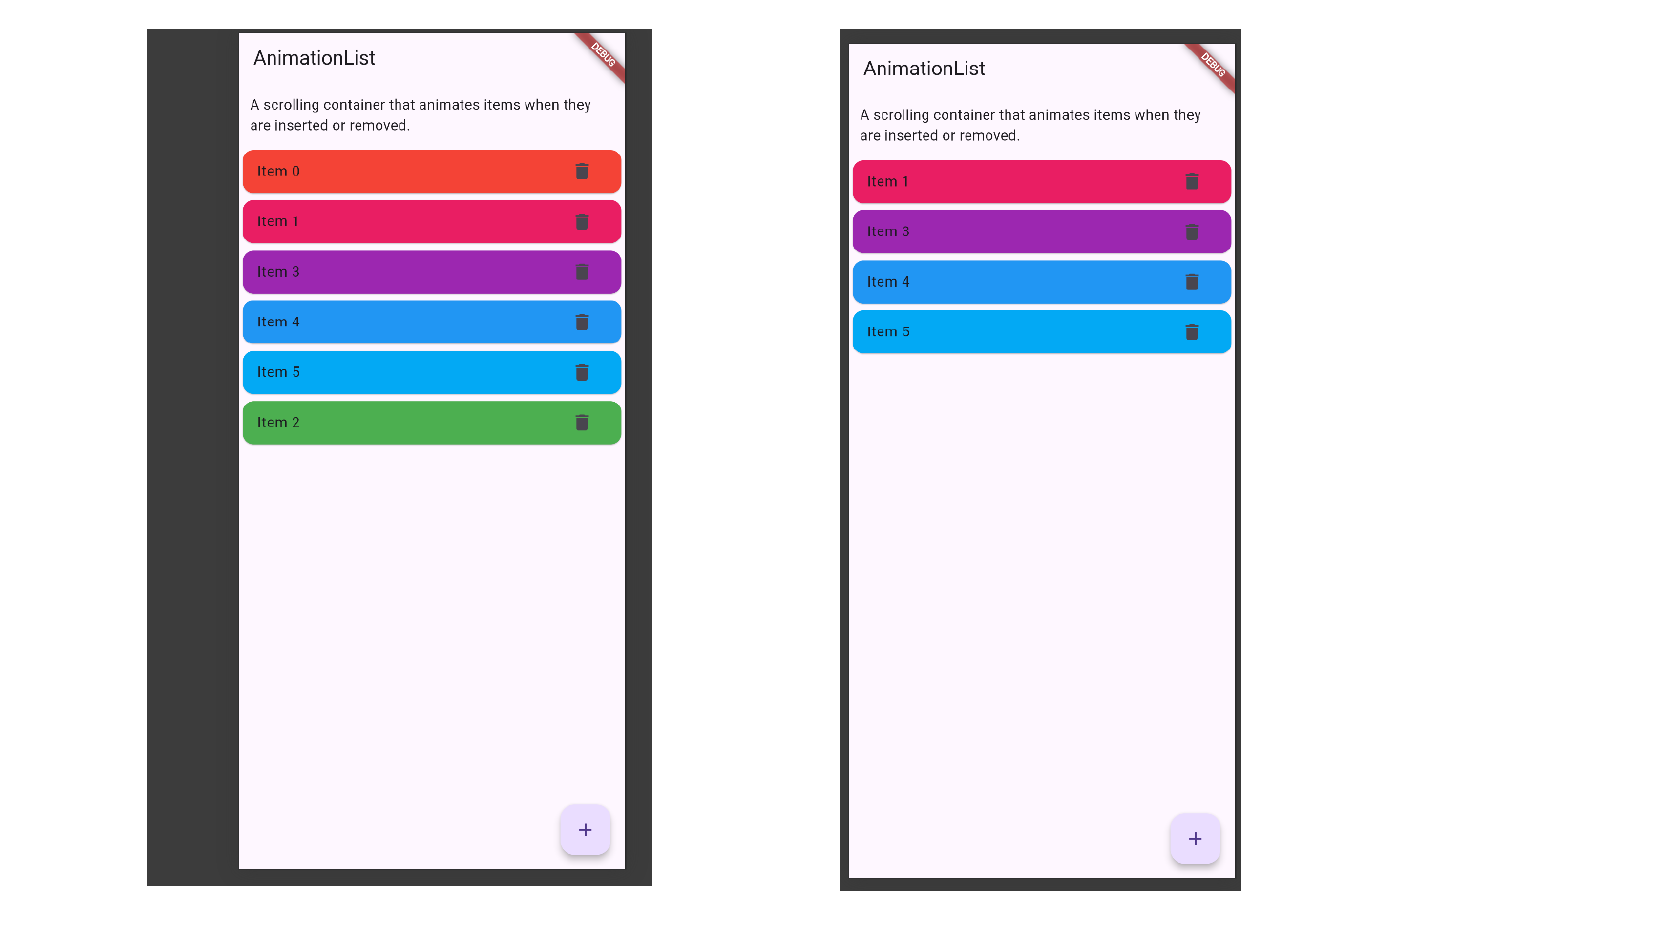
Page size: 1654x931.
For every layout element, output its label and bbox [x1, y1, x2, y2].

picture [147, 29, 652, 886]
picture [840, 29, 1241, 891]
